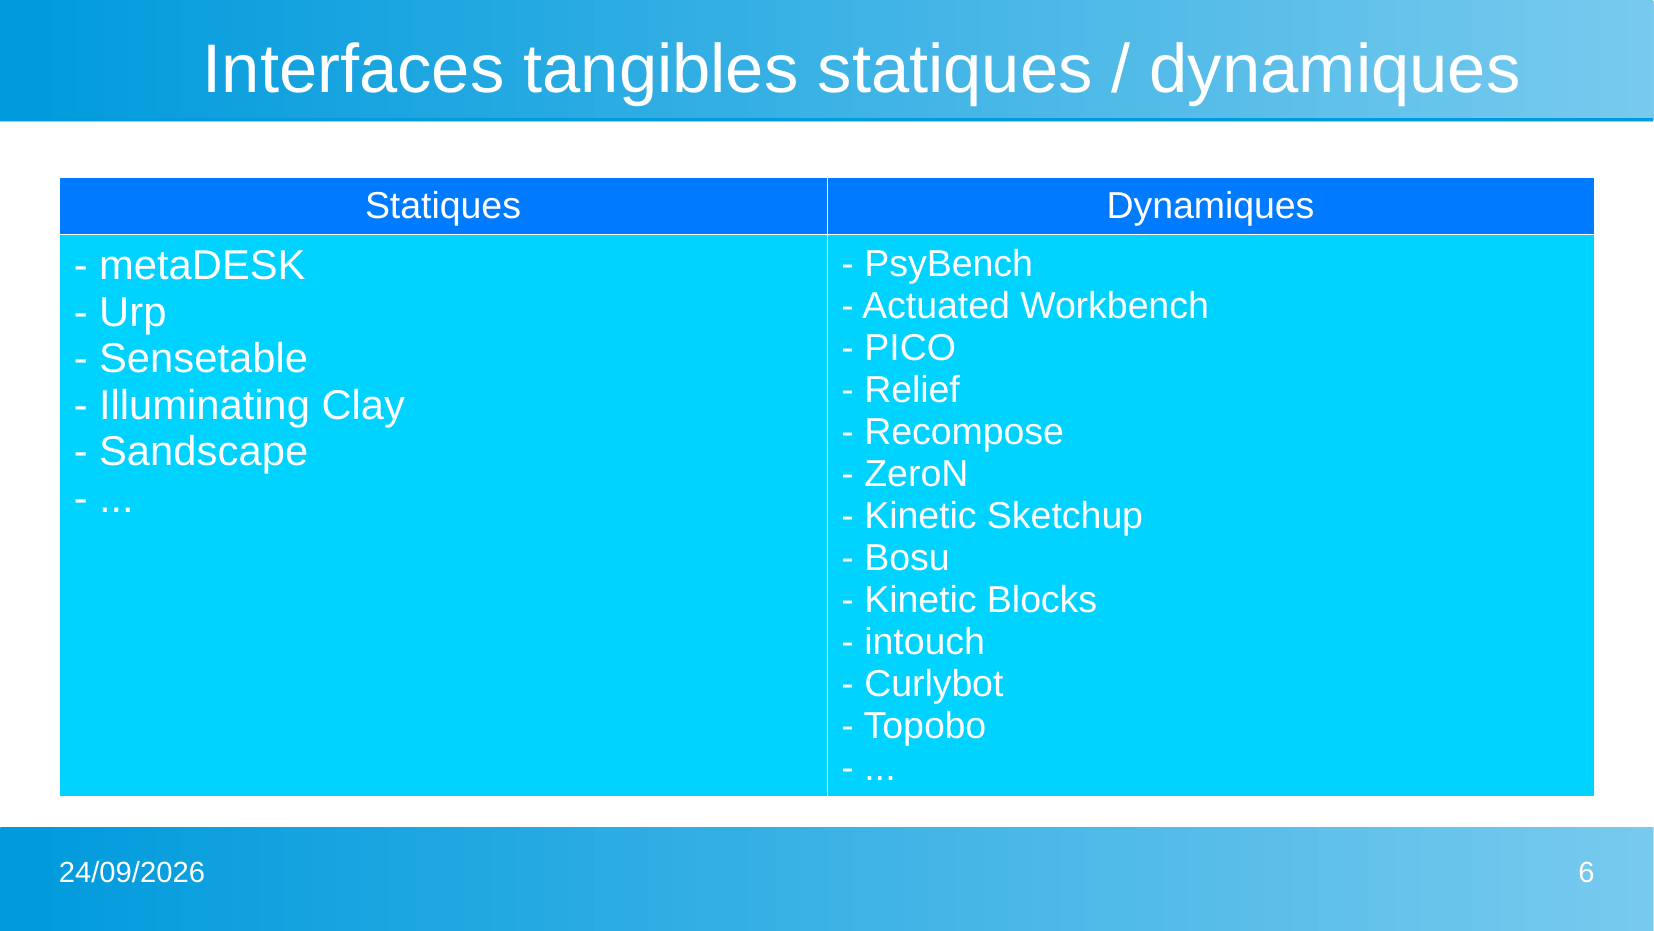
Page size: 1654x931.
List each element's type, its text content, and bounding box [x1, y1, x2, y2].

table_header Statiques [60, 178, 827, 234]
title Interfaces tangibles statiques / dynamiques [59, 29, 1595, 108]
table_cell - metaDESK - Urp - Sensetable - Illuminating Clay - Sandscape - ... [60, 235, 827, 796]
table_header Dynamiques [828, 178, 1594, 234]
table_cell - PsyBench - Actuated Workbench - PICO - Relief - Recompose - ZeroN - Kinetic Sketchup - Bosu - Kinetic Blocks - intouch - Curlybot - Topobo - ... [828, 235, 1594, 796]
